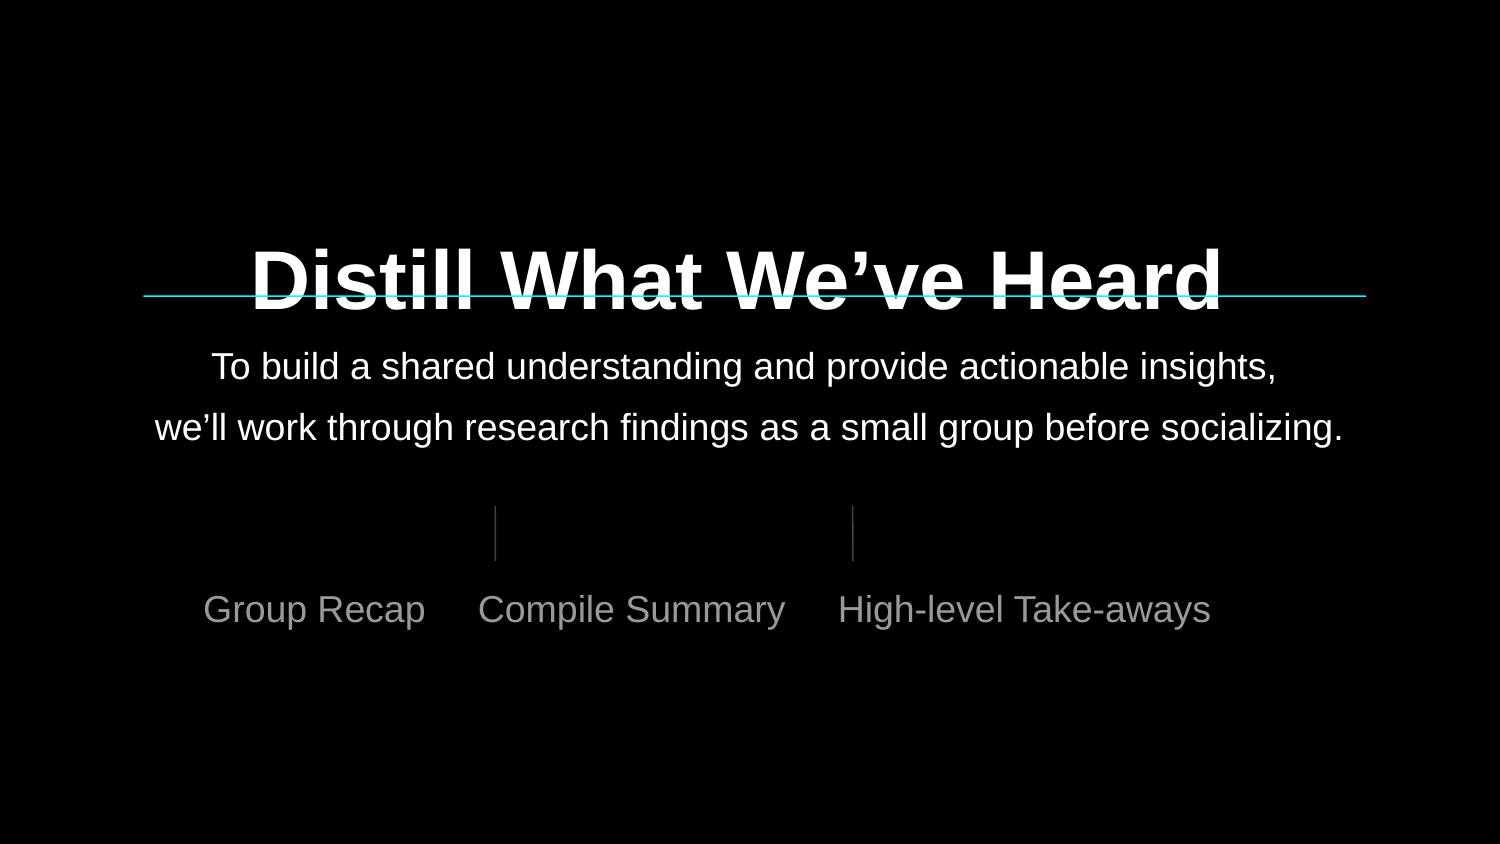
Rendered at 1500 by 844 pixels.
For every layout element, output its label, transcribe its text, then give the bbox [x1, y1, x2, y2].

title Distill What We’ve Heard To build a shared understanding and provide actionable insights, we’ll work through research findings as a small group before socializing. Group Recap Compile Summary High-level Take-aways [132, 176, 1366, 688]
